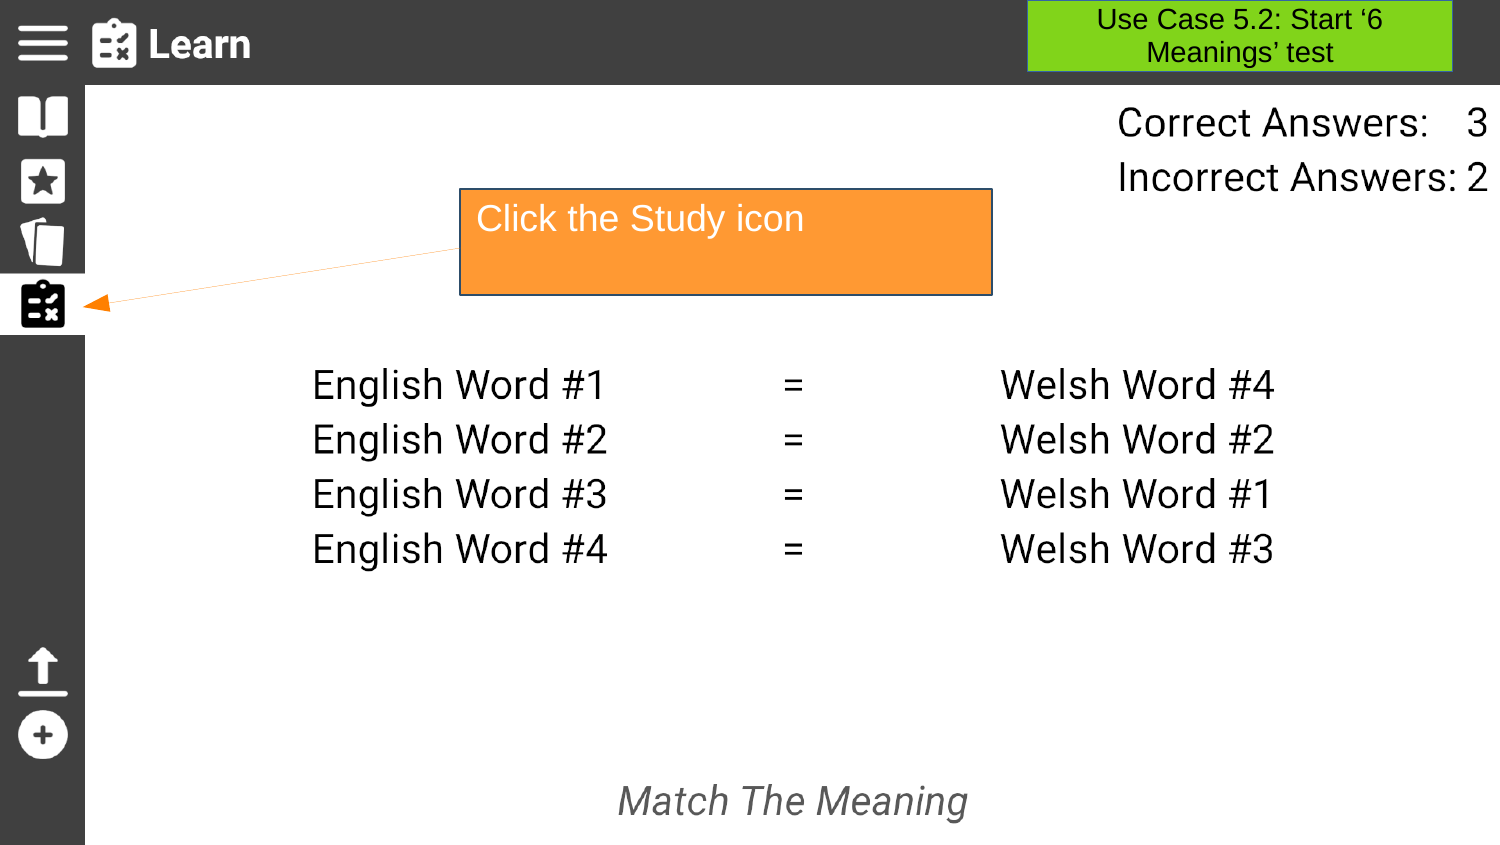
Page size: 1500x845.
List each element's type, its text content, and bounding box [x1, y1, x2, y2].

picture [0, 0, 1500, 845]
text_box Use Case 5.2: Start ‘6 Meanings’ test [1027, 0, 1453, 72]
text_box Click the Study icon [460, 188, 993, 296]
